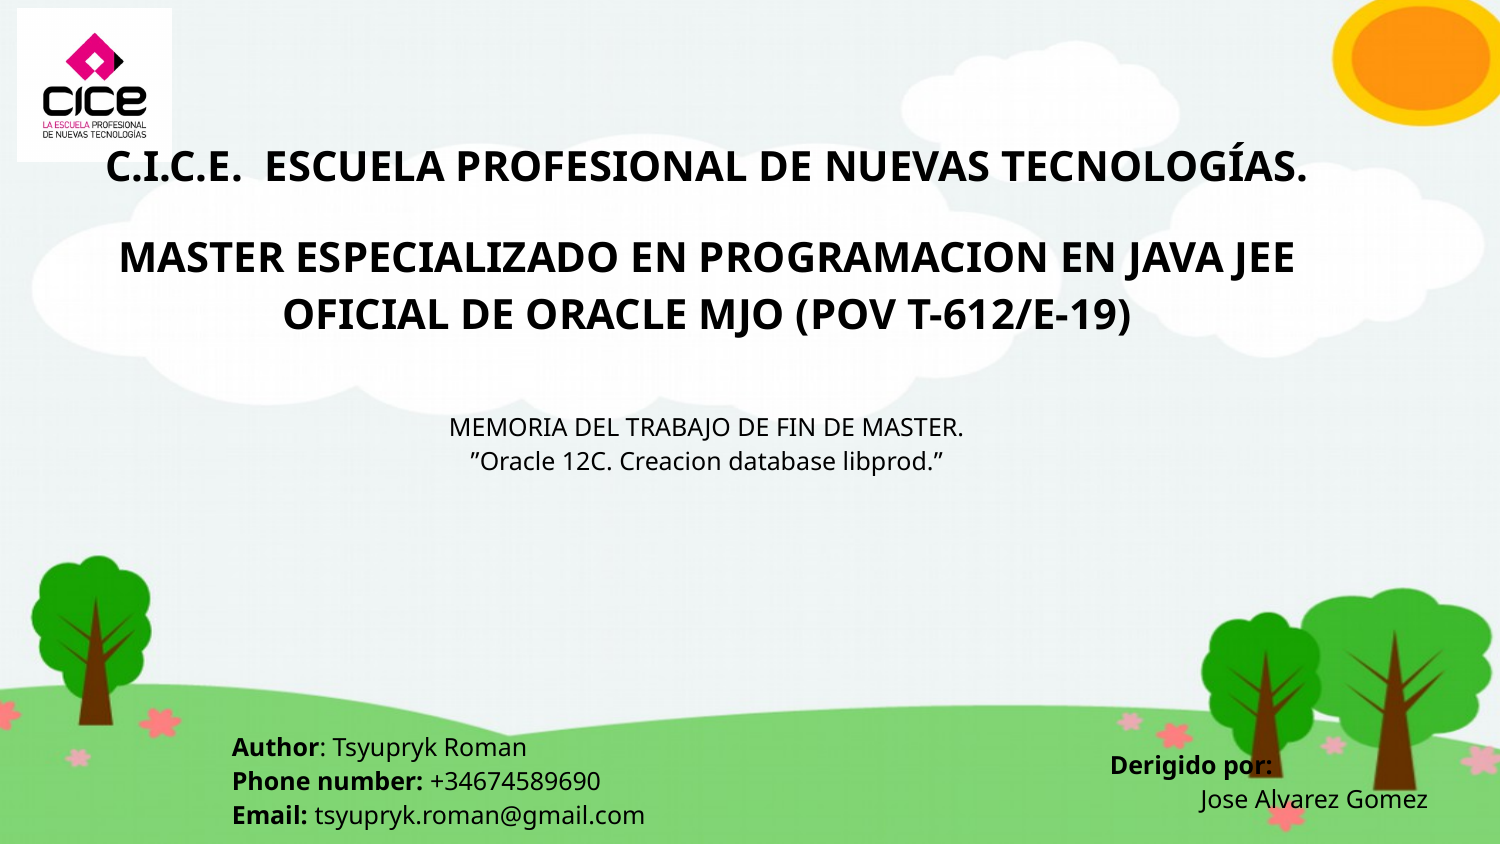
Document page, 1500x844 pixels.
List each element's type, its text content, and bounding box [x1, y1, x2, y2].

title C.I.C.E. ESCUELA PROFESIONAL DE NUEVAS TECNOLOGÍAS. MASTER ESPECIALIZADO EN PROGRAMACION EN JAVA JEE OFICIAL DE ORACLE MJO (POV T-612/E-19) MEMORIA DEL TRABAJO DE FIN DE MASTER. ”Oracle 12C. Creacion database libprod.” [42, 162, 1372, 520]
picture [0, 0, 1500, 844]
text_box Derigido por: Jose Alvarez Gomez [1095, 740, 1454, 811]
text_box Author: Tsyupryk Roman Phone number: +34674589690 Email: tsyupryk.roman@gmail.com [217, 722, 617, 821]
